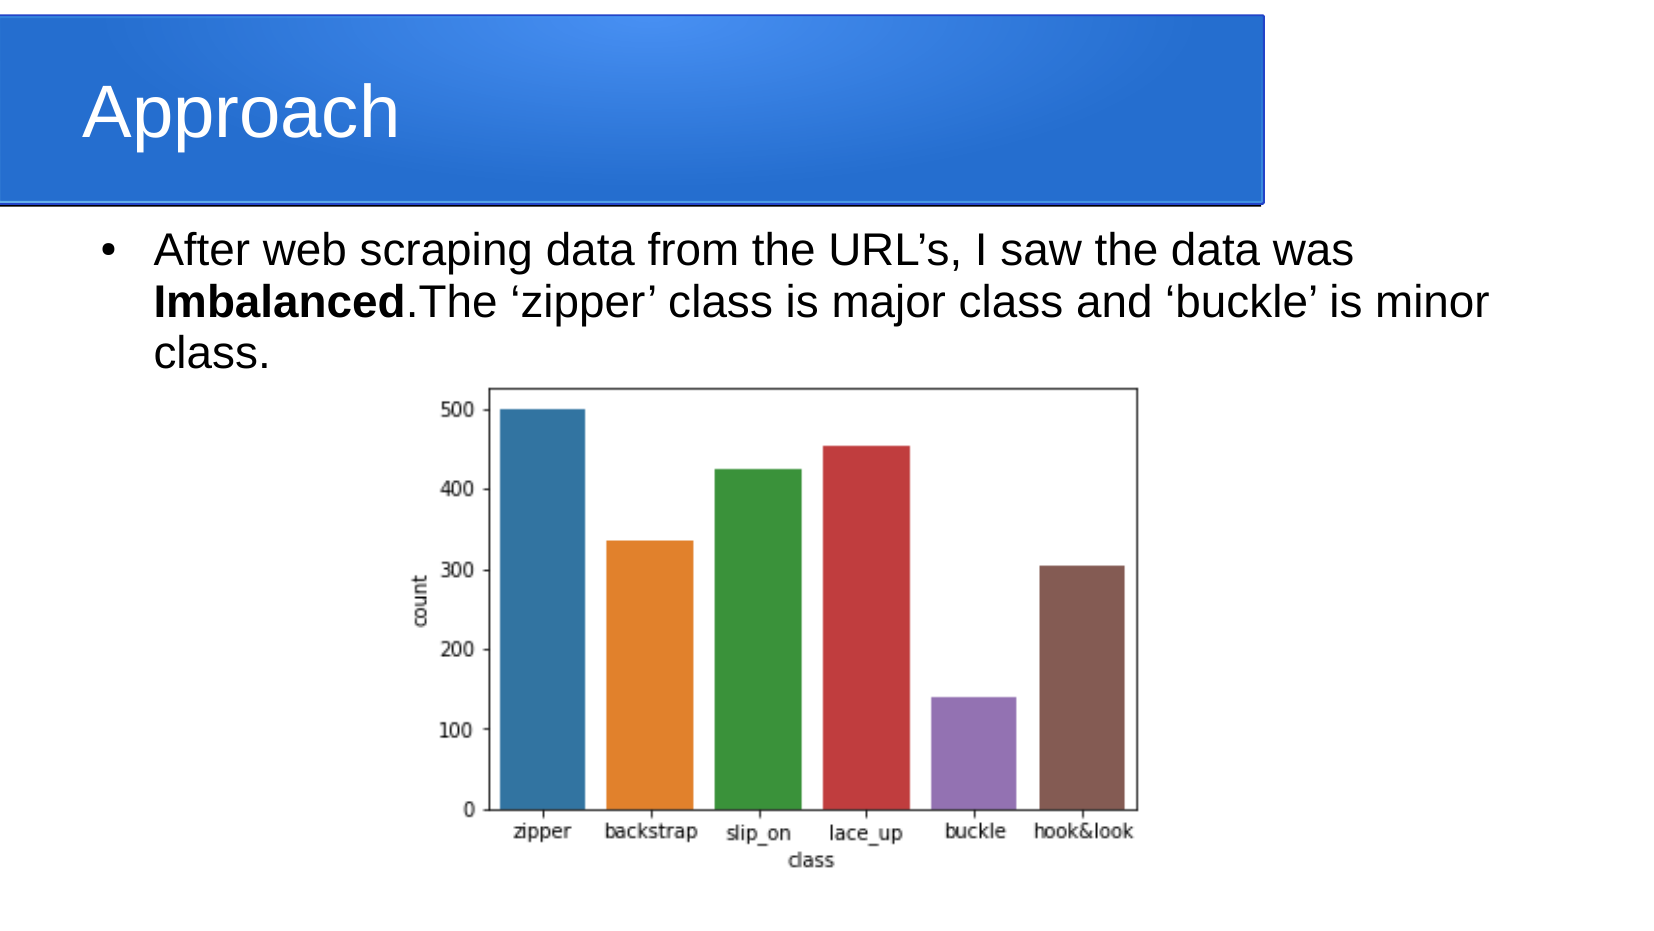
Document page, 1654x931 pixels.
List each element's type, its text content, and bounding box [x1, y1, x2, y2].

title Approach [82, 35, 1235, 189]
list After web scraping data from the URL’s, I saw the data was Imbalanced.The ‘zipper’ class is major class and ‘buckle’ is minor class. [82, 224, 1571, 764]
picture [398, 369, 1156, 886]
